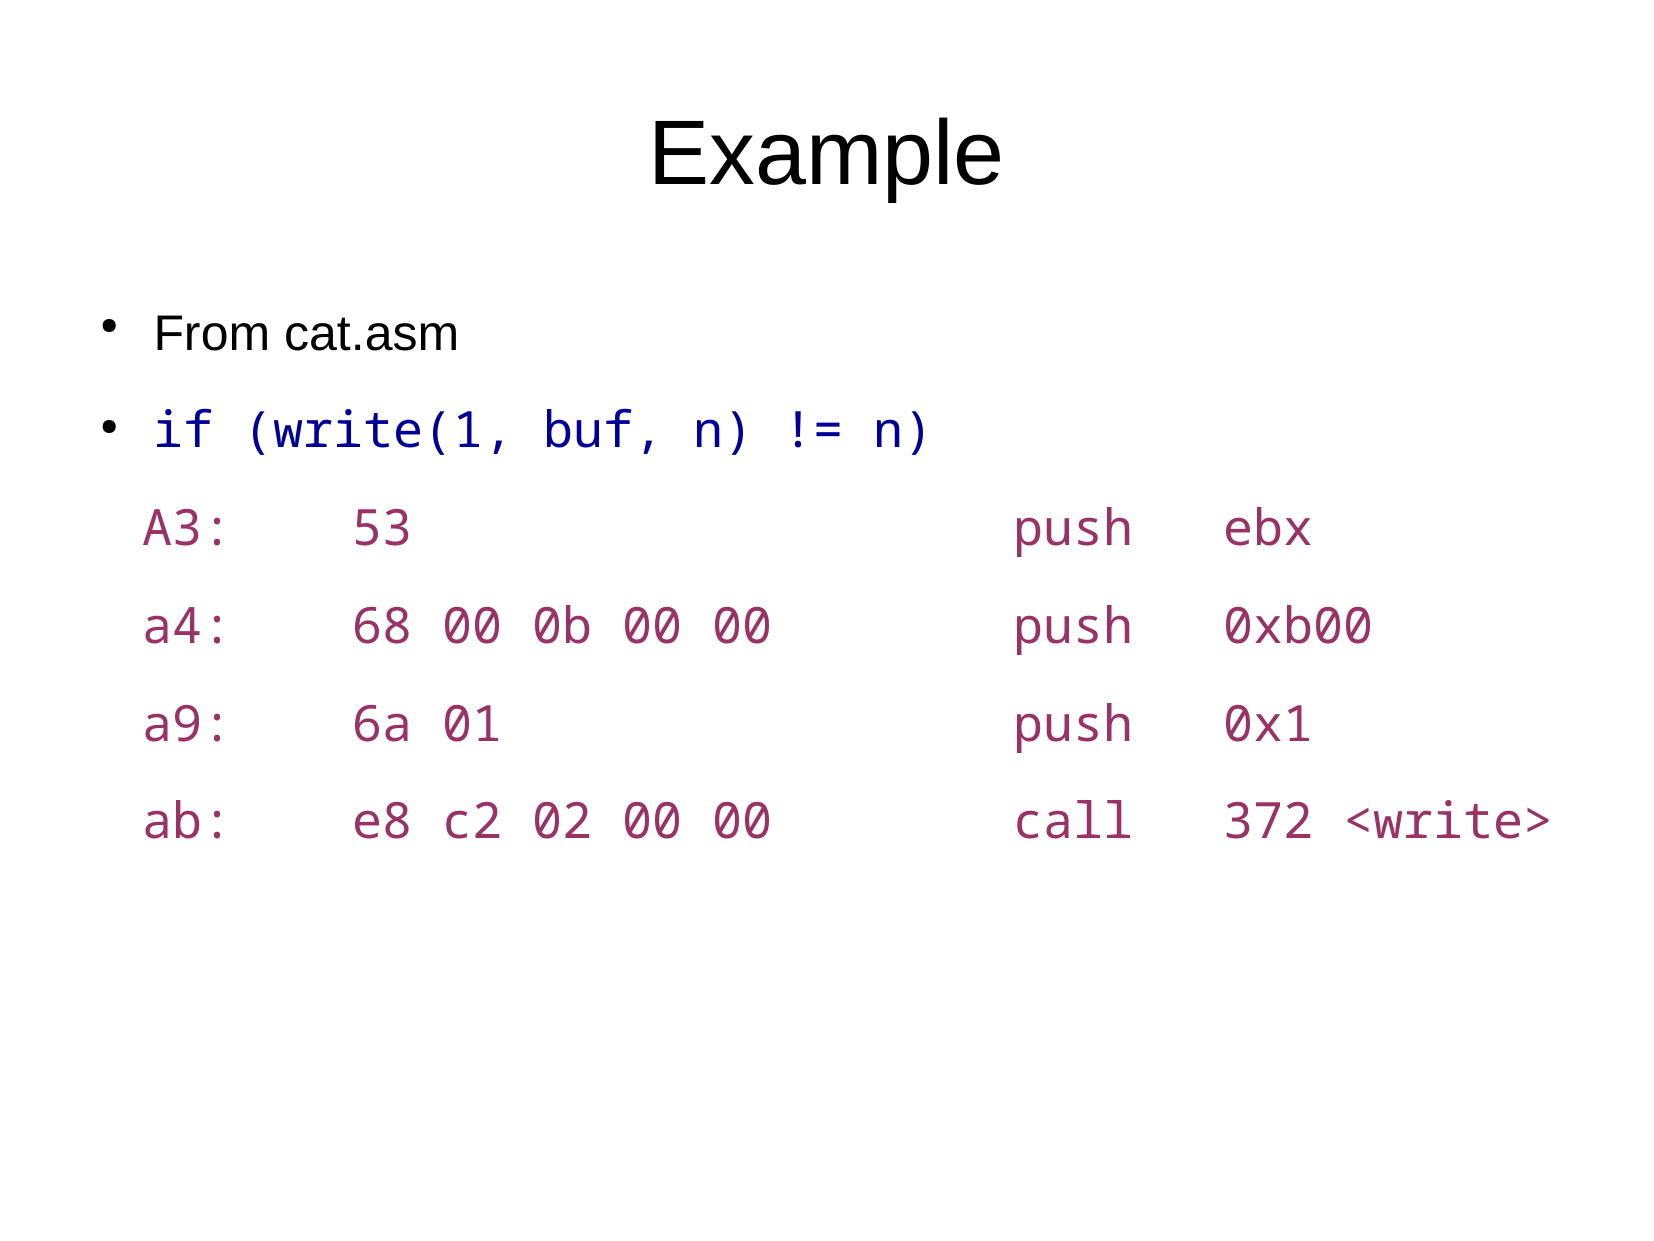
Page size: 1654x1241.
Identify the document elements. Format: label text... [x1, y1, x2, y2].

list From cat.asm if (write(1, buf, n) != n) A3: 53 push ebx a4: 68 00 0b 00 00 push 0xb00 a9: 6a 01 push 0x1 ab: e8 c2 02 00 00 call 372 <write> [82, 290, 1571, 1010]
title Example [82, 49, 1571, 257]
